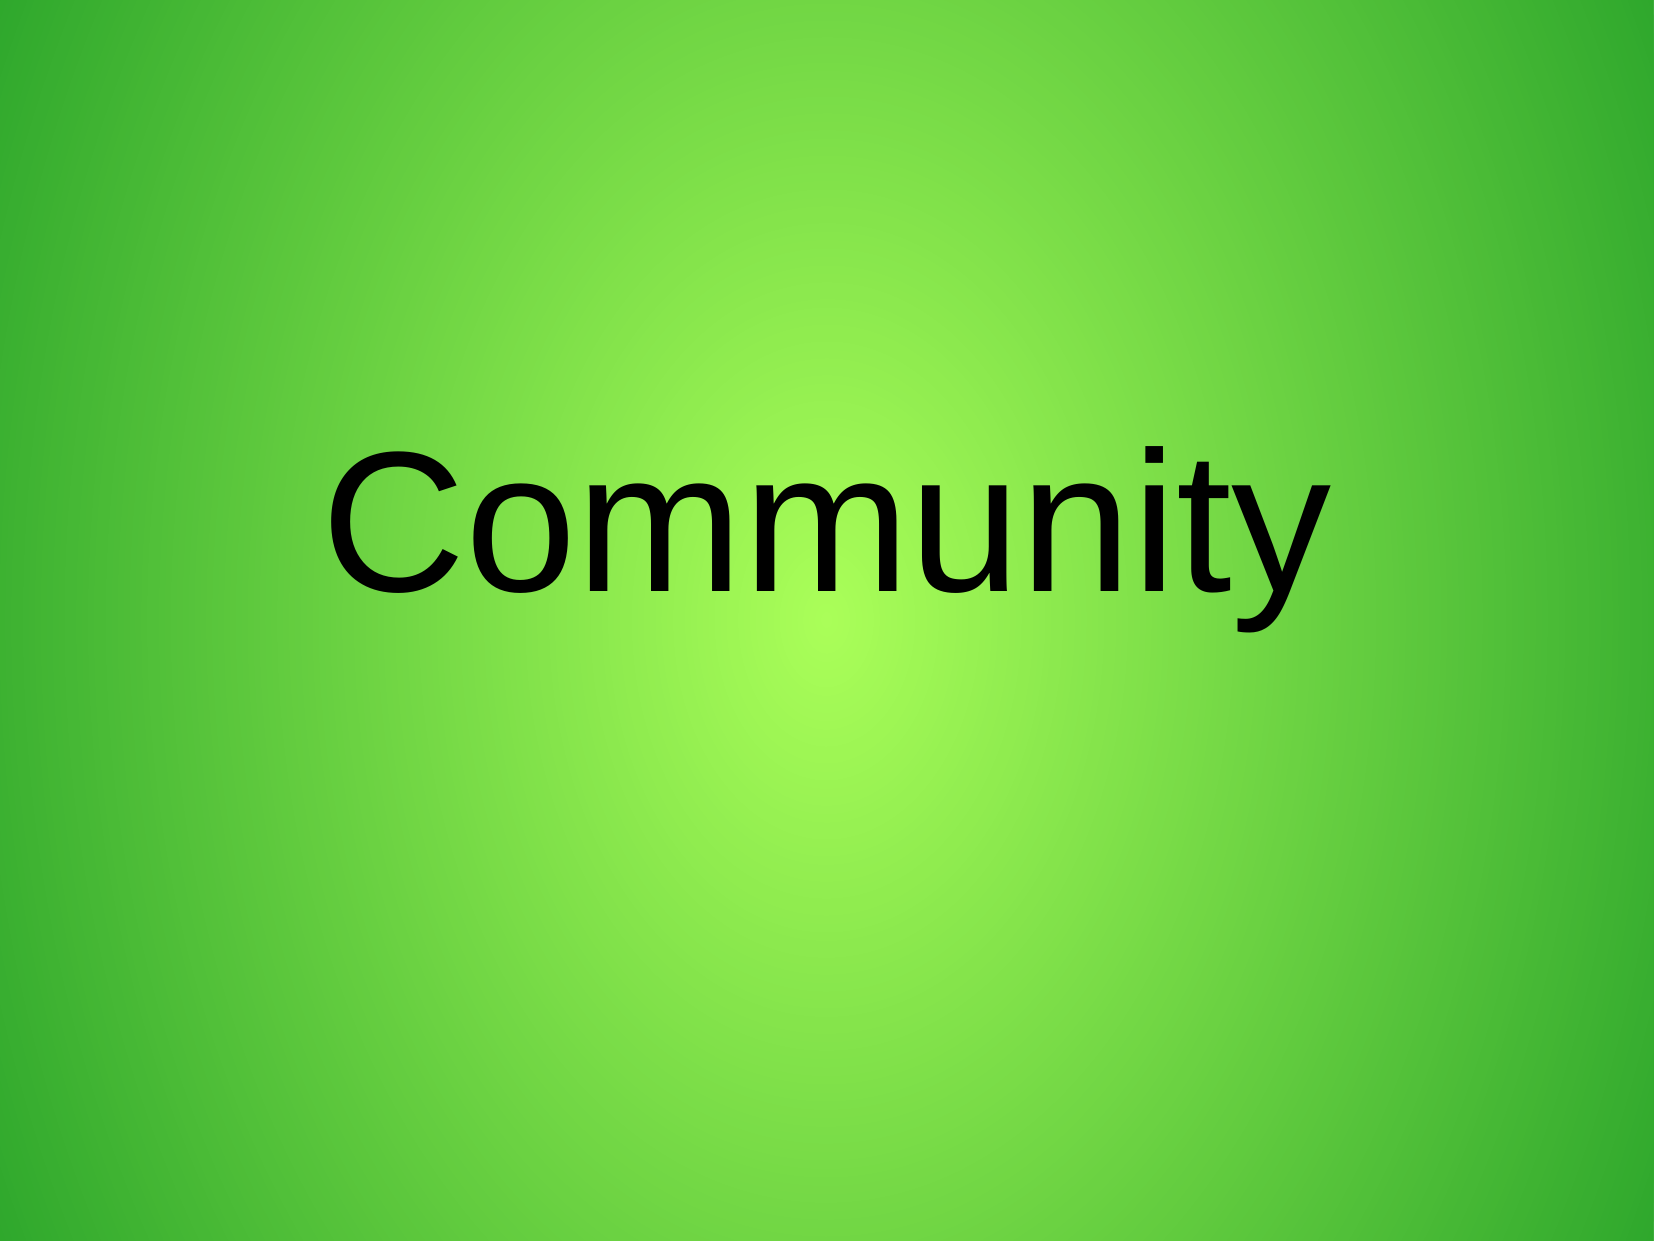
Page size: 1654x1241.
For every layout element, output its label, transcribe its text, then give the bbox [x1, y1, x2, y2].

subtitle Community [82, 47, 1571, 997]
